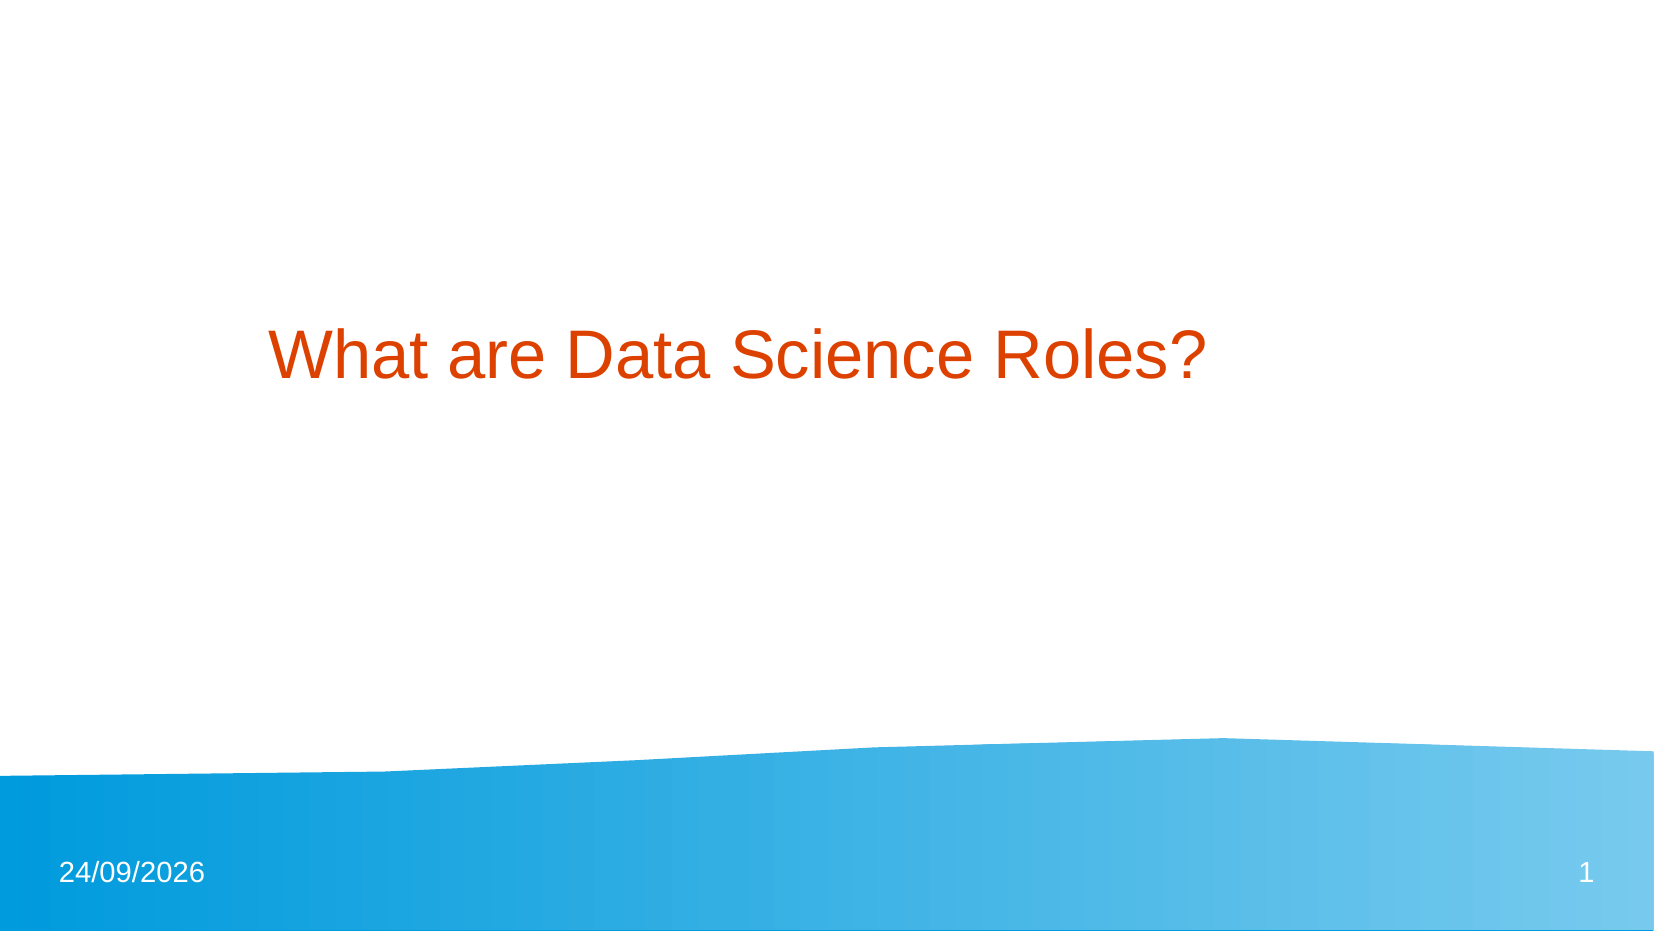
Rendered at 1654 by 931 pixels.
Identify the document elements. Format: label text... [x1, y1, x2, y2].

title What are Data Science Roles? [0, 265, 1477, 443]
